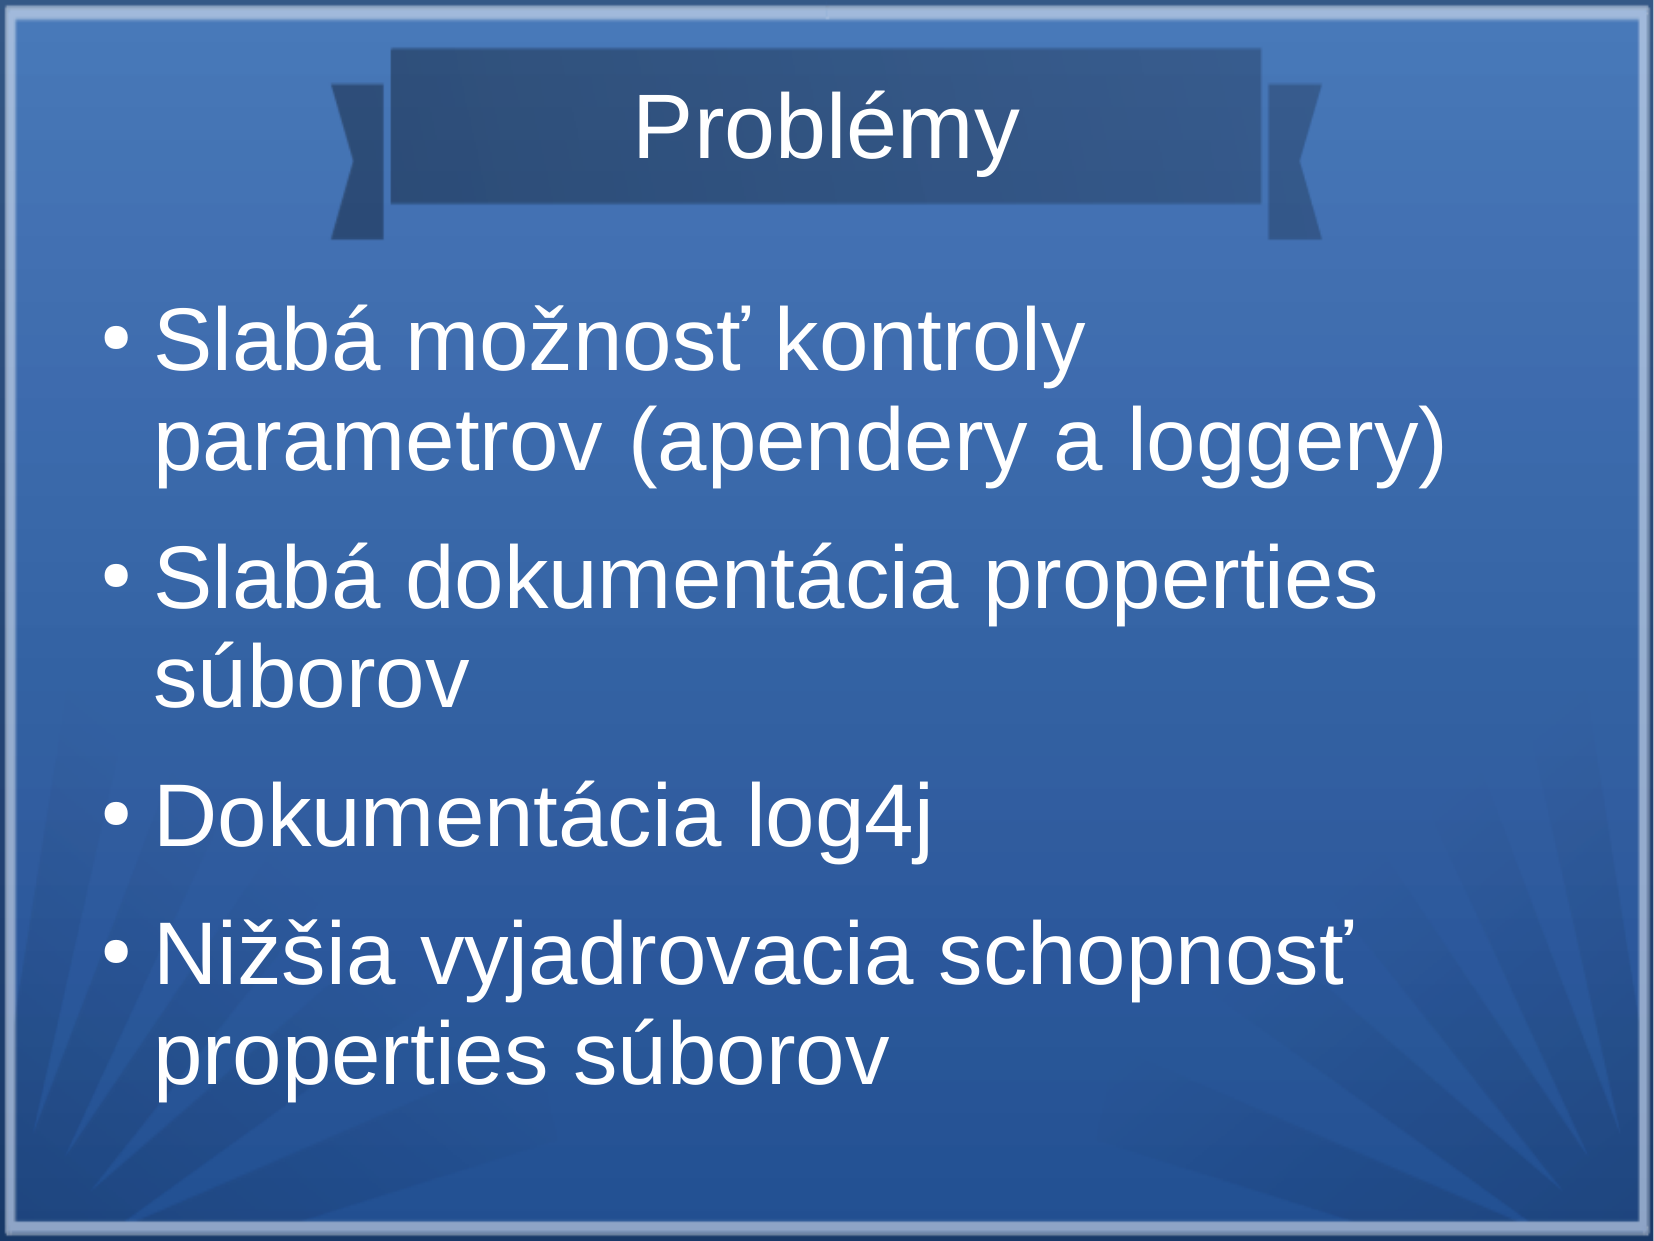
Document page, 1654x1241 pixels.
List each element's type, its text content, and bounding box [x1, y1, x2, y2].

list Slabá možnosť kontroly parametrov (apendery a loggery) Slabá dokumentácia properties súborov Dokumentácia log4j Nižšia vyjadrovacia schopnosť properties súborov [82, 290, 1538, 1193]
title Problémy [389, 49, 1264, 205]
picture [0, 0, 1654, 1241]
